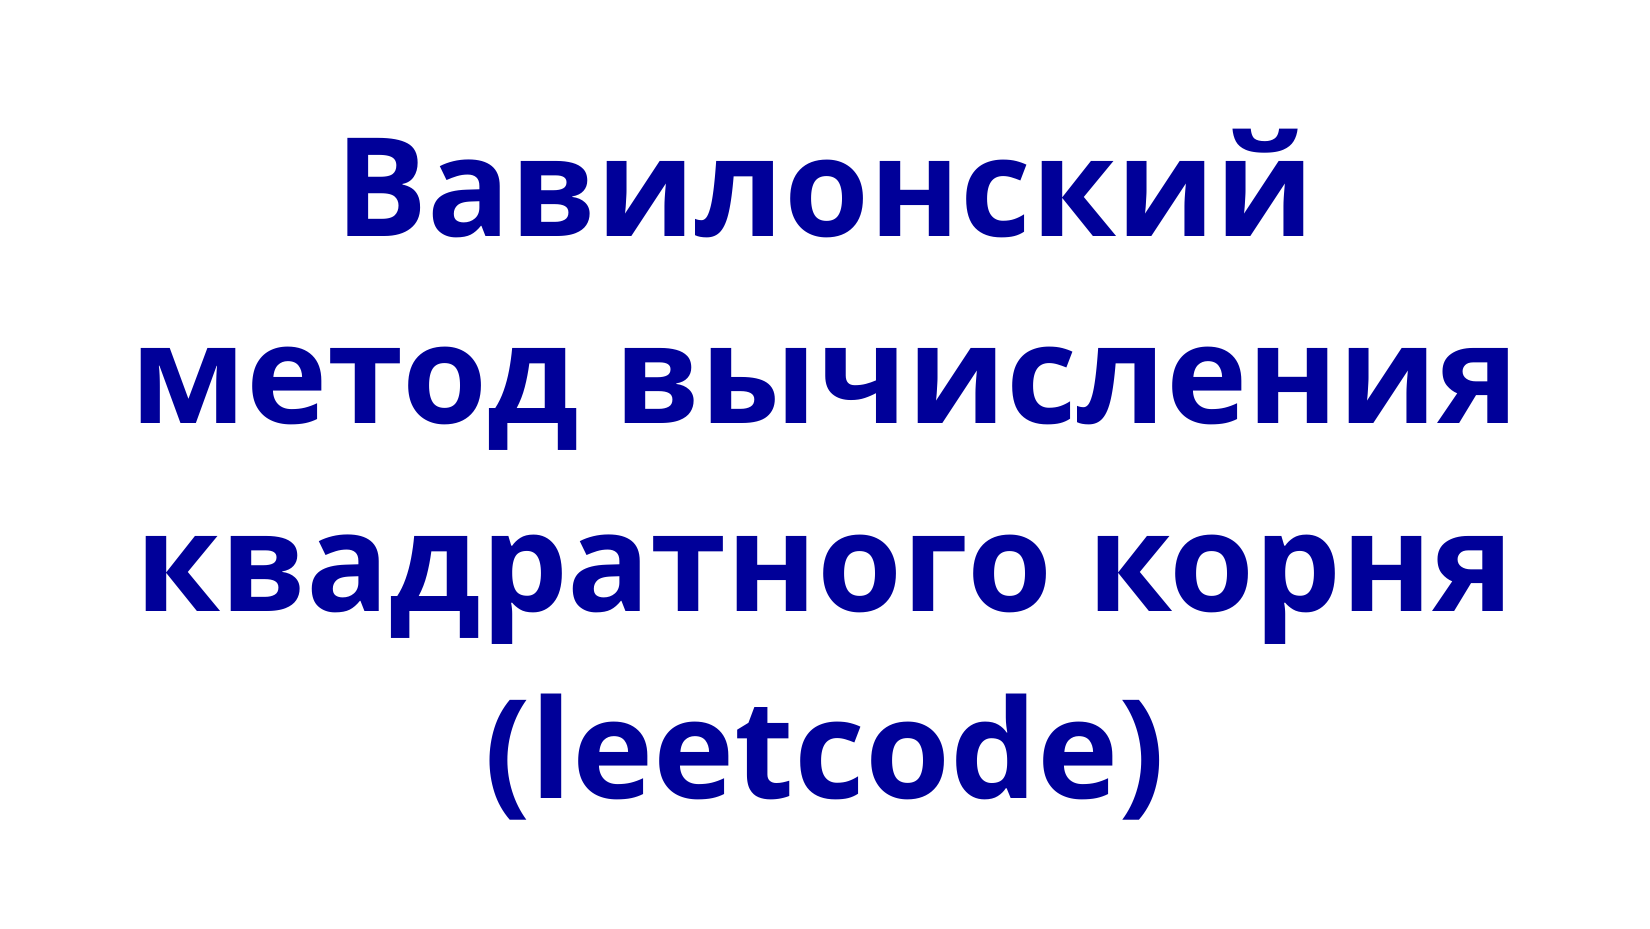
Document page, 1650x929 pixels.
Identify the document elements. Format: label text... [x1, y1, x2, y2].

subtitle Вавилонский метод вычисления квадратного корня (leetcode) [0, 0, 1650, 929]
